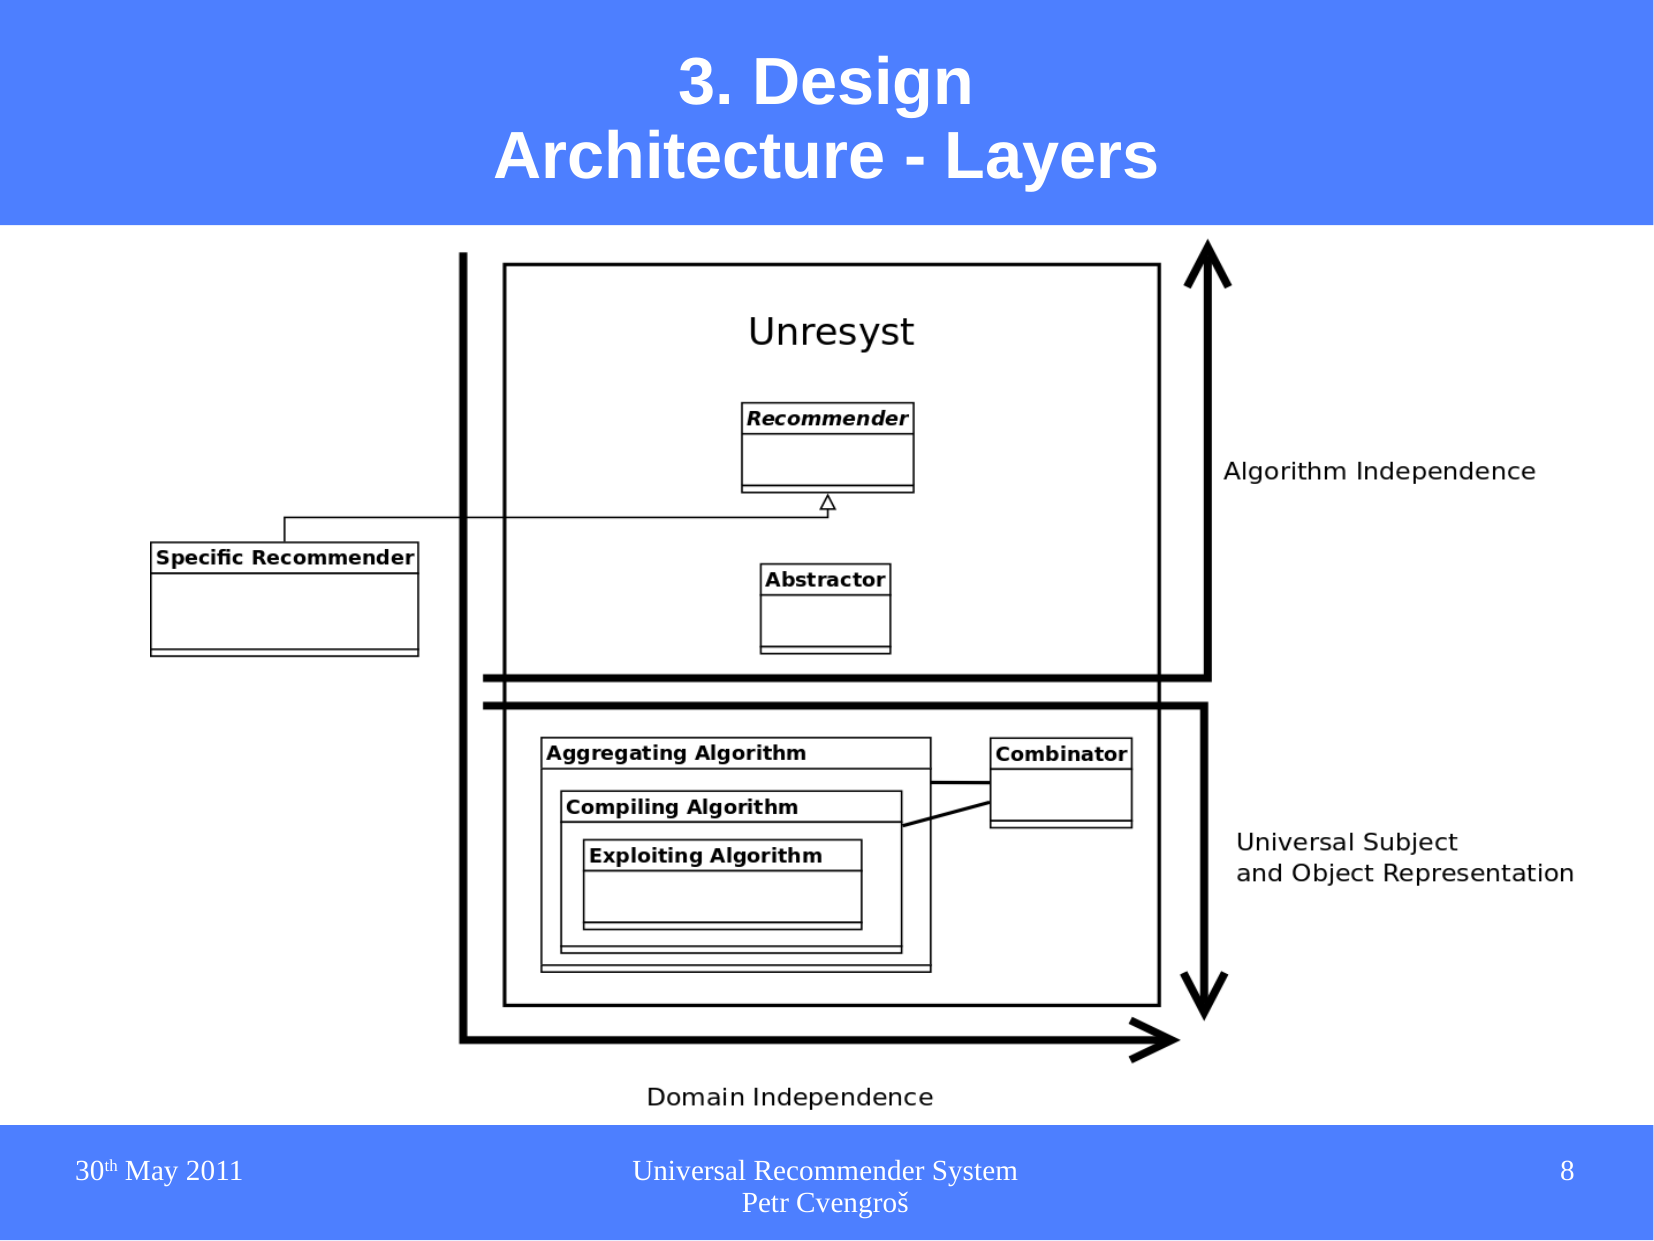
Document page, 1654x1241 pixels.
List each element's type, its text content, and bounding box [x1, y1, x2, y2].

picture [150, 230, 1576, 1111]
title 3. Design Architecture - Layers [82, 32, 1571, 205]
